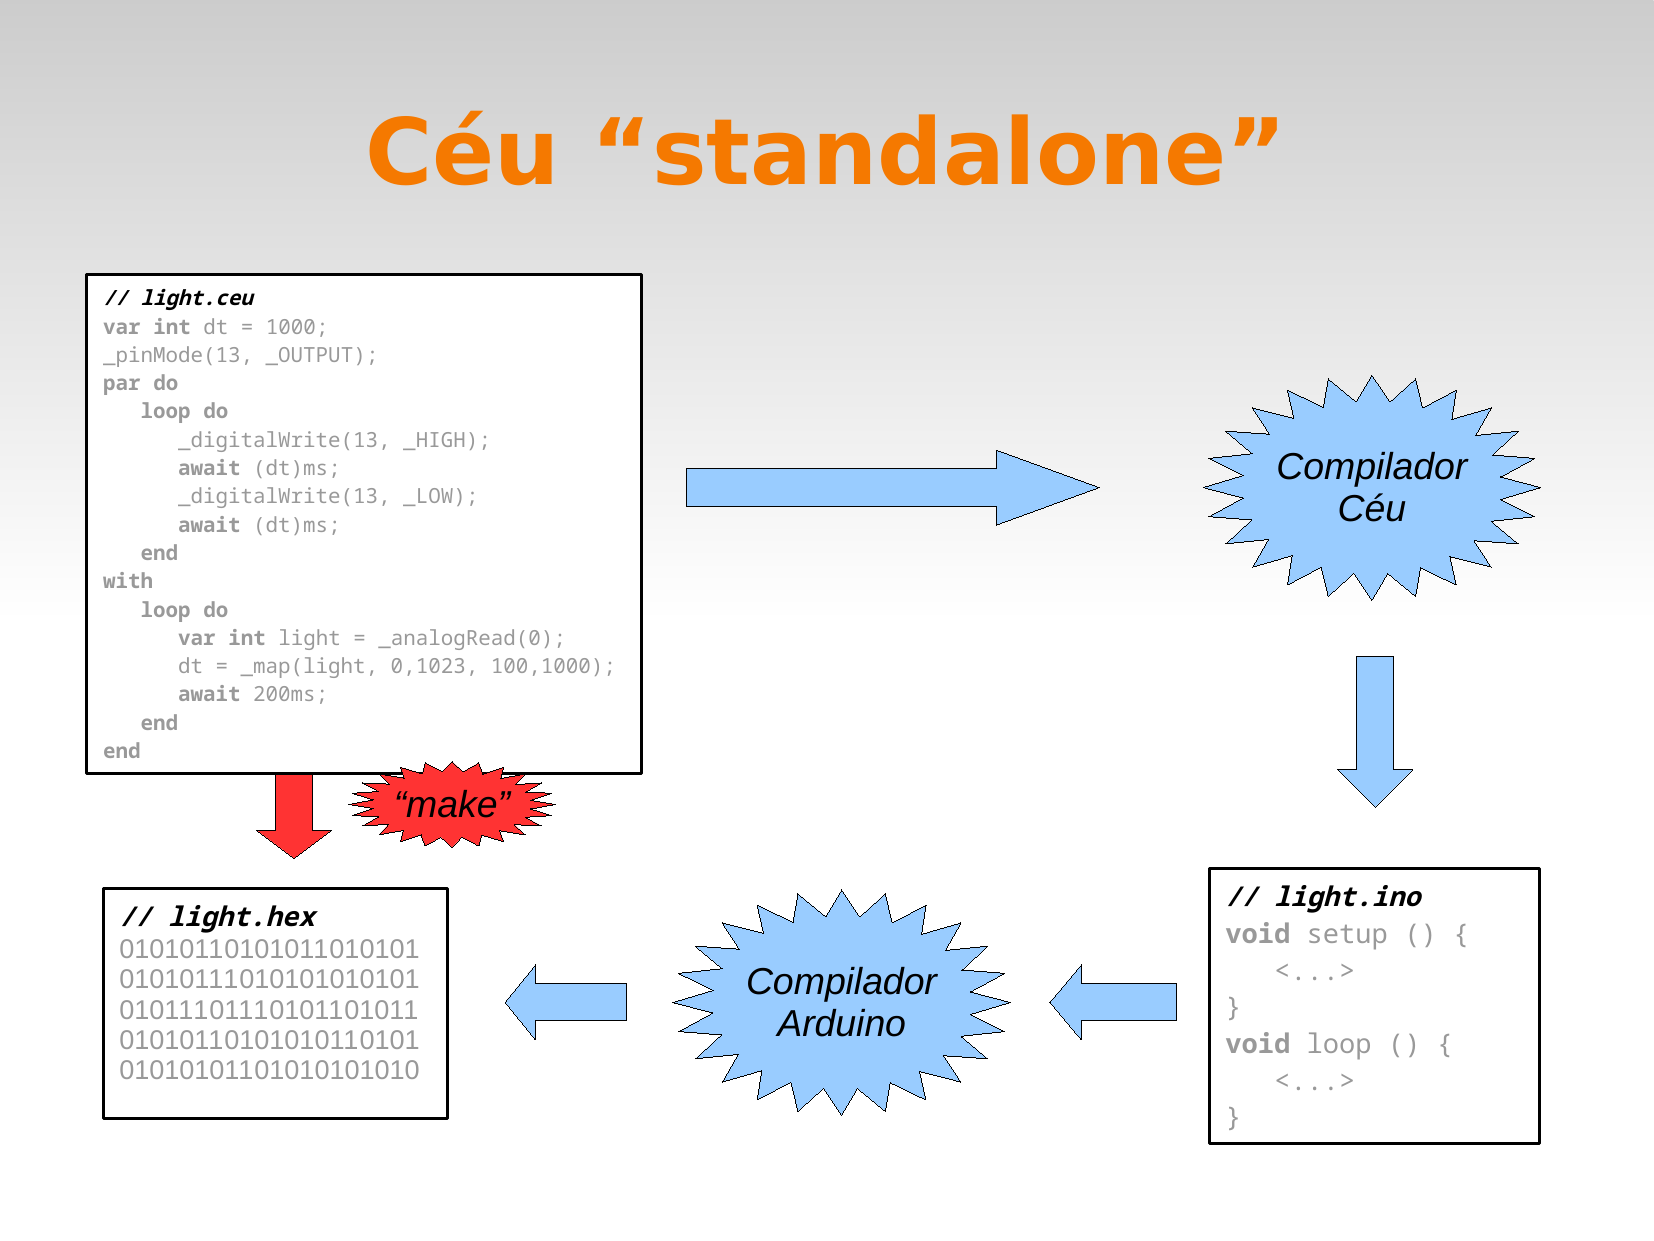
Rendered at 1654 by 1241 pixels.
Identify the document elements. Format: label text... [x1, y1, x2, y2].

text_box [1337, 656, 1413, 808]
text_box “make” [348, 761, 556, 848]
text_box // light.ino void setup () { <...> } void loop () { <...> } [1209, 868, 1540, 1137]
title Céu “standalone” [82, 49, 1571, 257]
text_box // light.hex 0101011010101101010101010111010101010101010111011101011010110101011010101011010101010101101010101010 [103, 888, 448, 1119]
text_box Compilador Arduino [672, 889, 1011, 1116]
text_box // light.ceu var int dt = 1000; _pinMode(13, _OUTPUT); par do loop do _digitalWrite(13, _HIGH); await (dt)ms; _digitalWrite(13, _LOW); await (dt)ms; end with loop do var int light = _analogRead(0); dt = _map(light, 0,1023, 100,1000); await 200ms; end end [86, 274, 642, 725]
text_box [256, 775, 332, 859]
text_box [1049, 964, 1177, 1040]
text_box Compilador Céu [1203, 375, 1541, 601]
text_box [505, 964, 627, 1040]
text_box [686, 450, 1100, 526]
